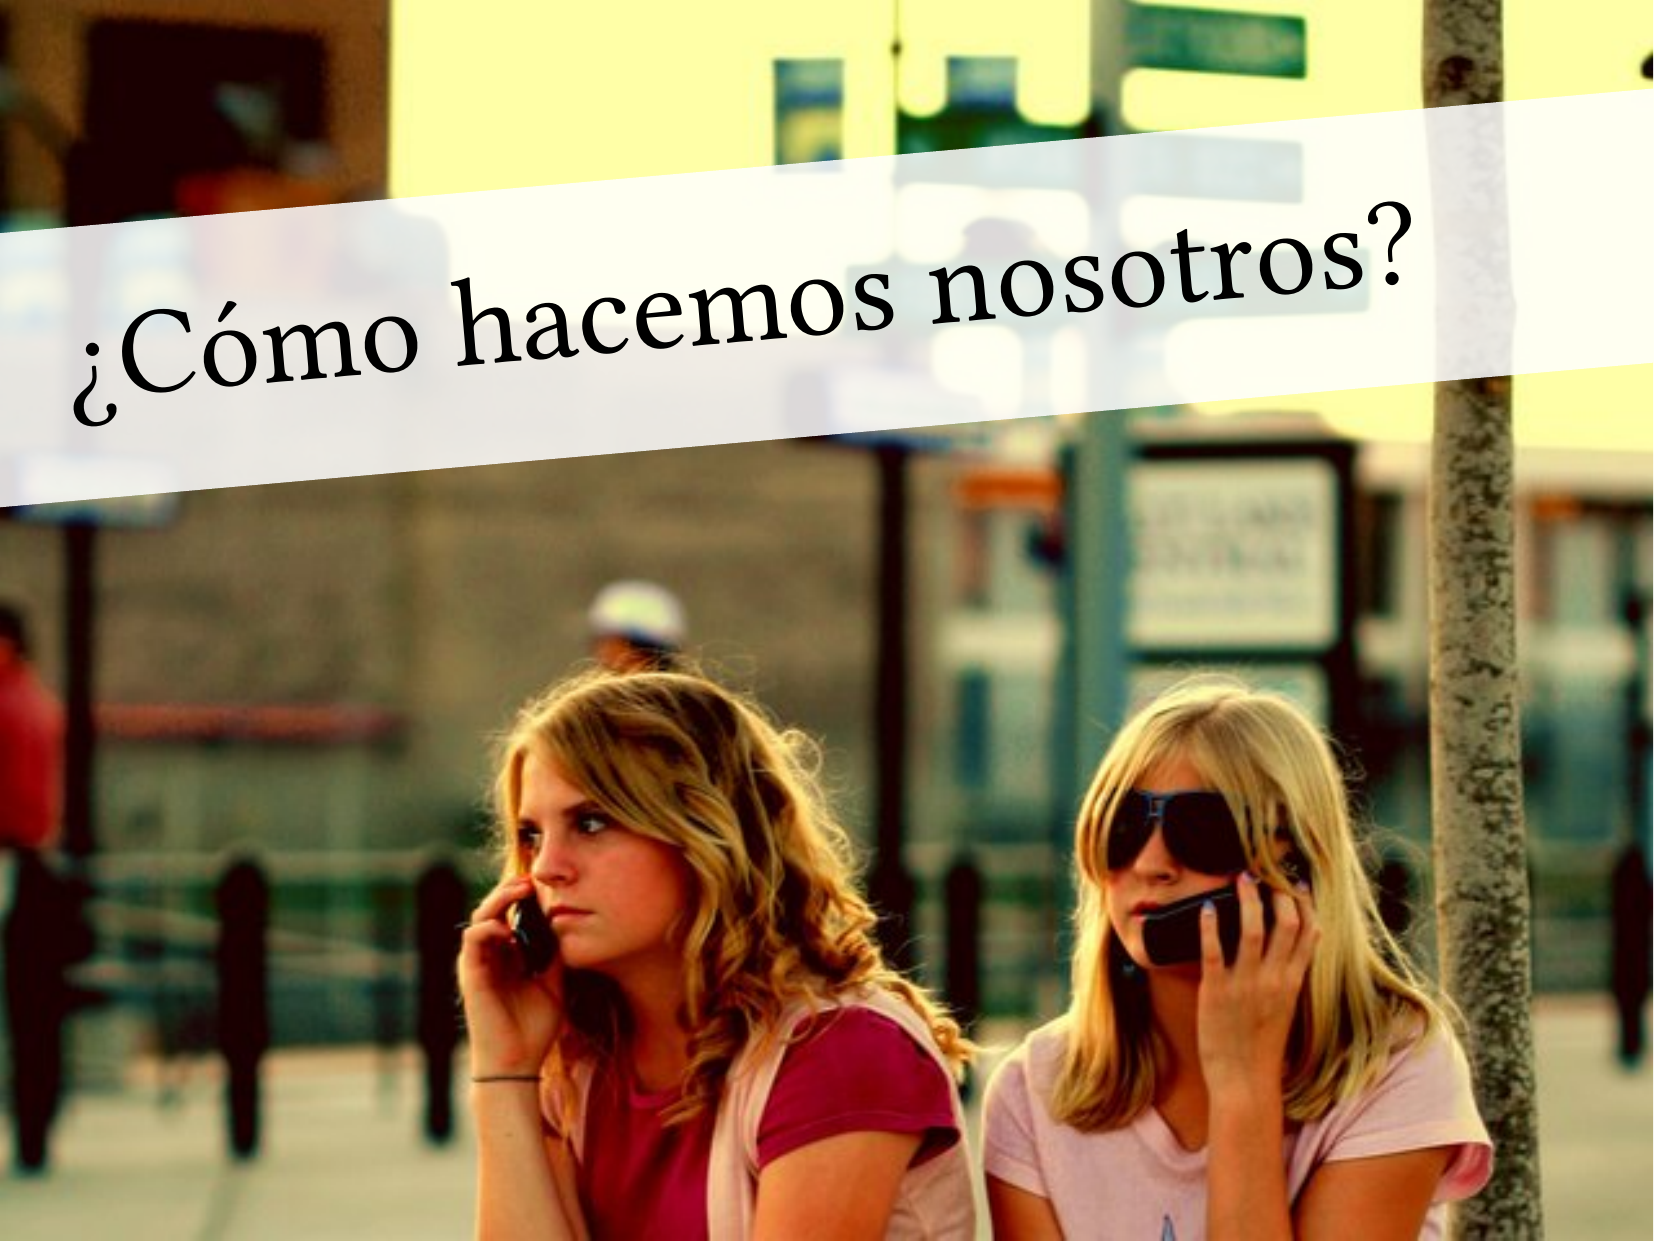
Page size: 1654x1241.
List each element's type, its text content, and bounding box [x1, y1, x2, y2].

picture [0, 0, 1654, 1241]
text_box [0, 88, 1653, 508]
text_box ¿Cómo hacemos nosotros? [42, 157, 1490, 447]
